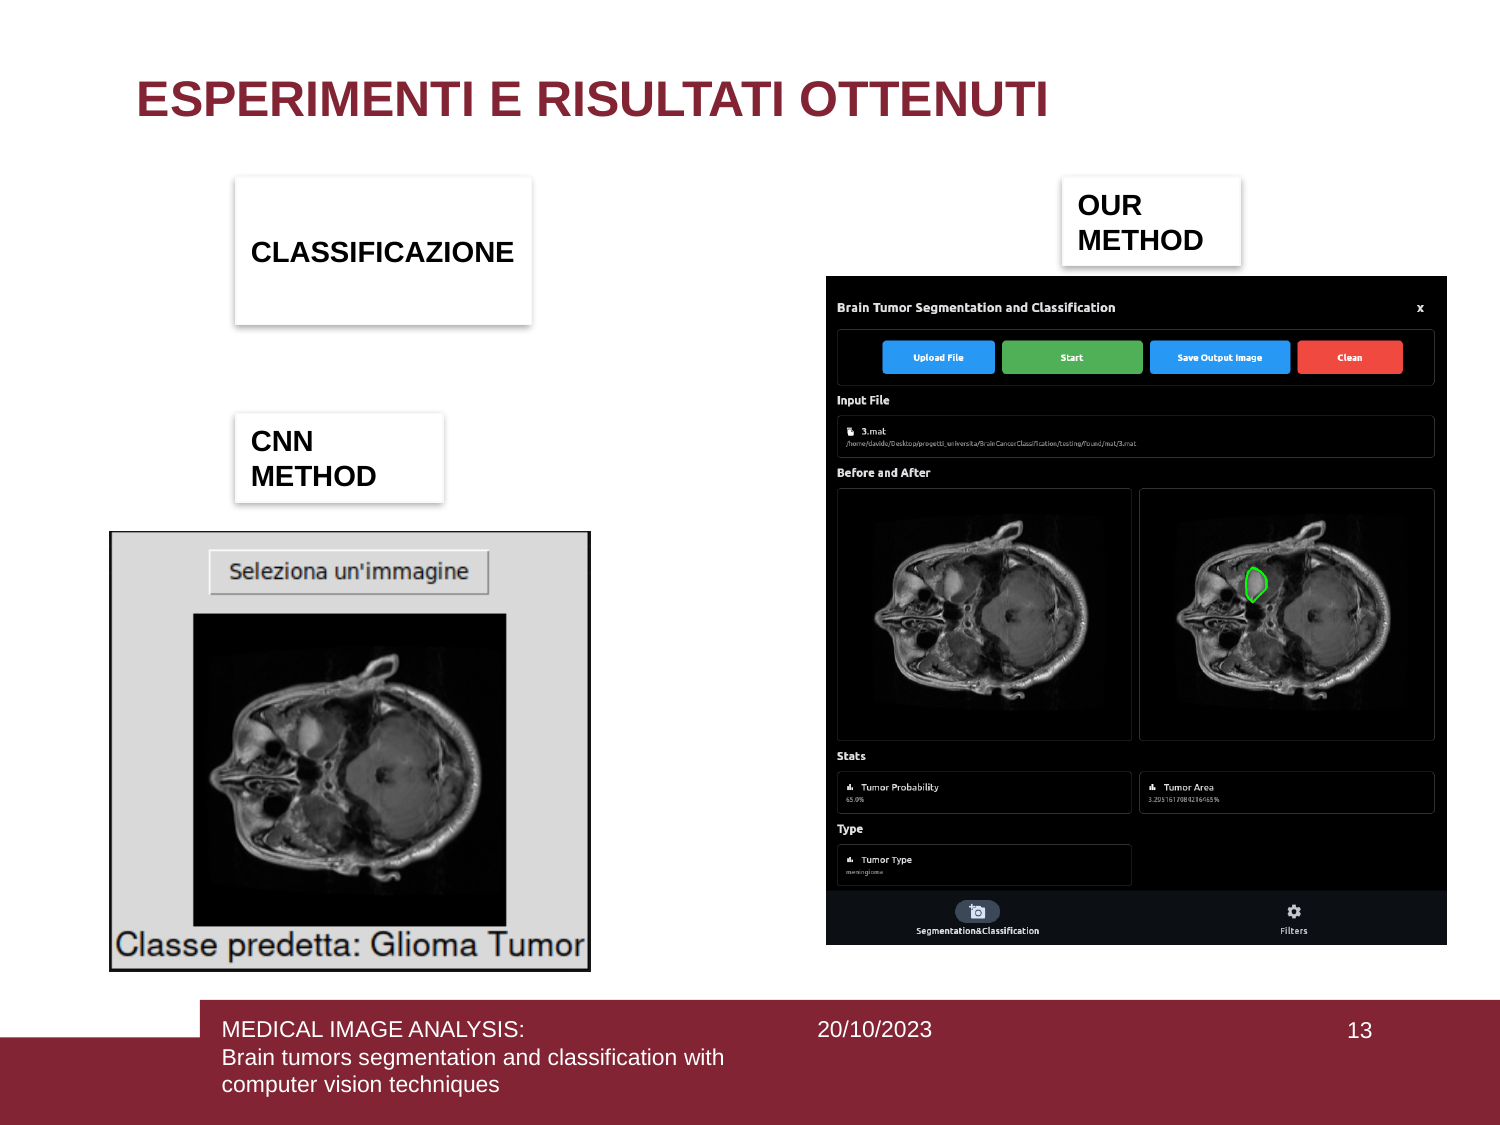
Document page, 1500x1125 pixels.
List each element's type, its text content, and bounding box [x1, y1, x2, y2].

text_box CNN METHOD [236, 413, 443, 502]
picture [109, 531, 591, 972]
text_box OUR METHOD [1062, 177, 1241, 266]
picture [826, 276, 1447, 945]
text_box 20/10/2023 [802, 1007, 1083, 1050]
title ESPERIMENTI E RISULTATI OTTENUTI [122, 58, 1416, 136]
text_box CLASSIFICAZIONE [236, 177, 532, 325]
slide_number <number> [1074, 1008, 1388, 1084]
text_box MEDICAL IMAGE ANALYSIS: Brain tumors segmentation and classification with computer vision techniques [206, 1007, 798, 1105]
